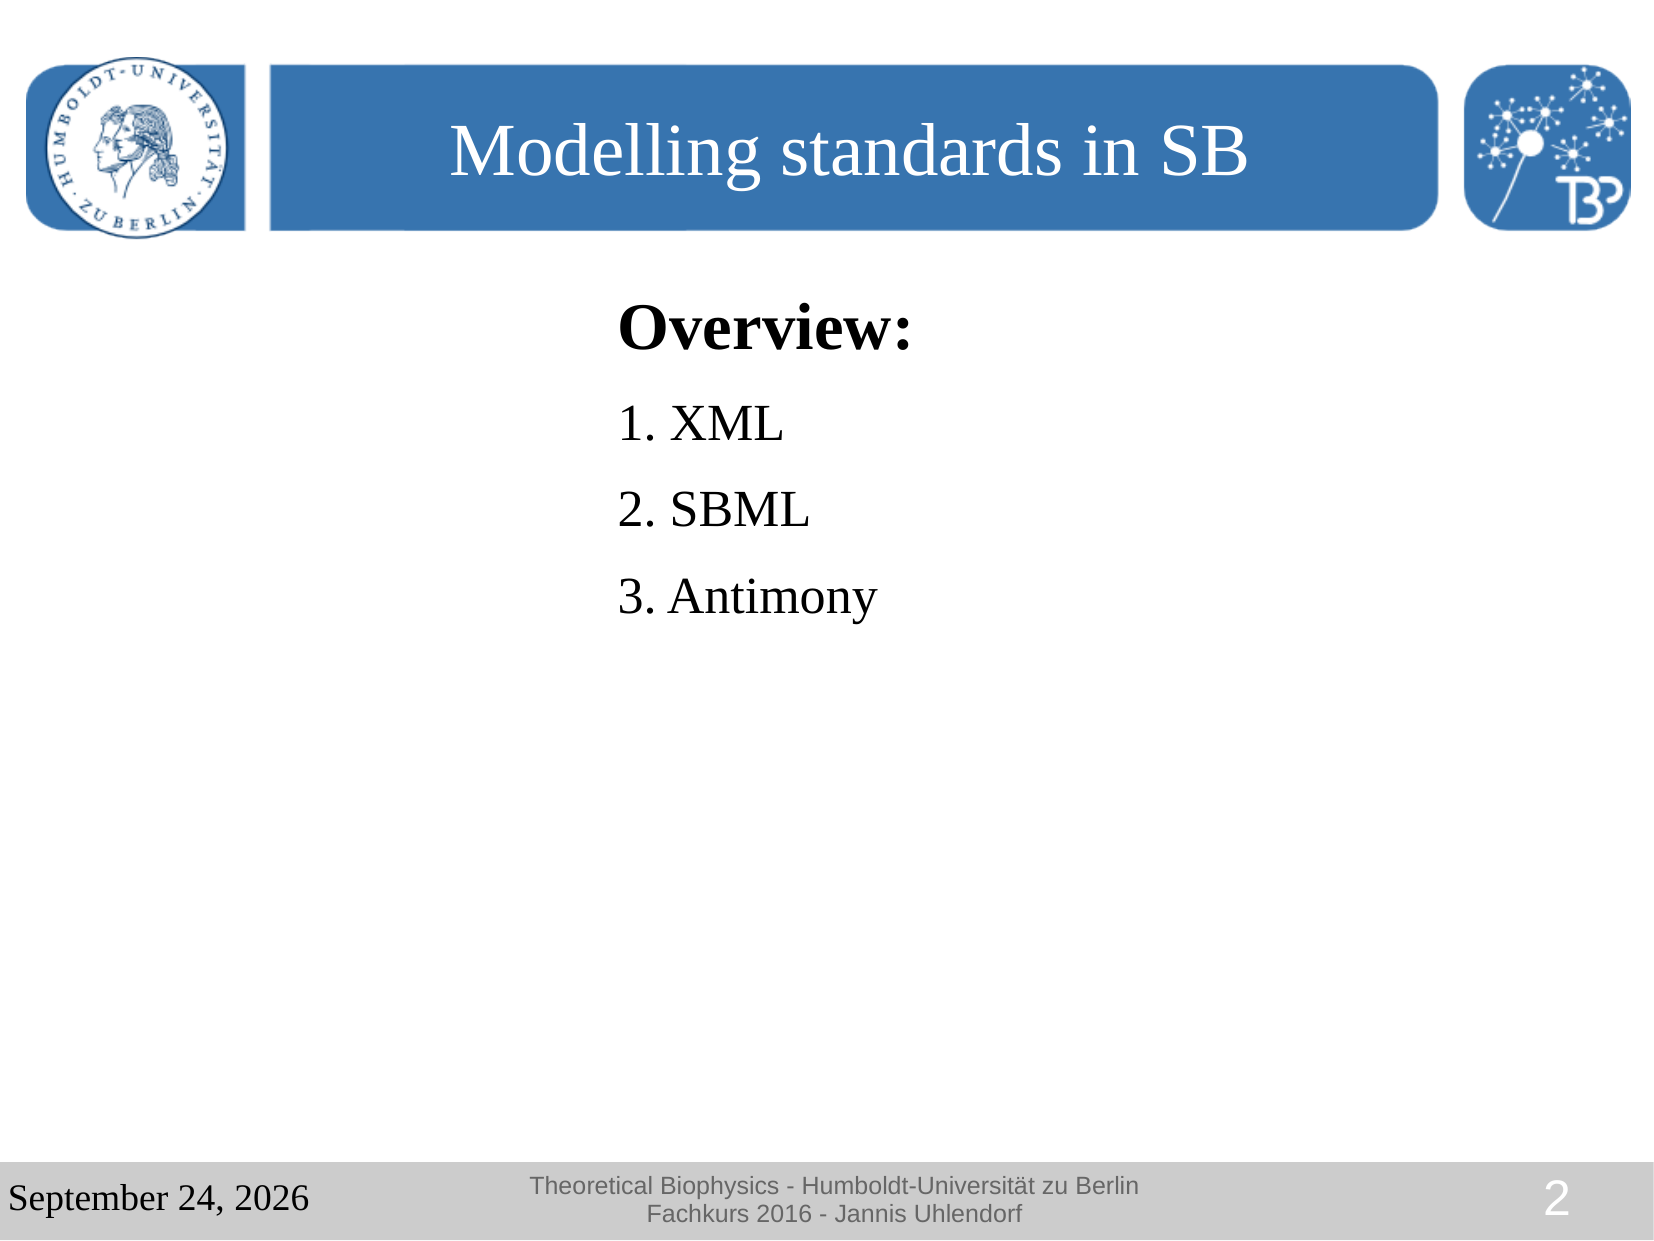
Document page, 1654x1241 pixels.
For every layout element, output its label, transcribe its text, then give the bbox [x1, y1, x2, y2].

picture [26, 57, 1631, 248]
list Overview: 1. XML 2. SBML 3. Antimony [546, 290, 1654, 1109]
title Modelling standards in SB [266, 74, 1434, 227]
